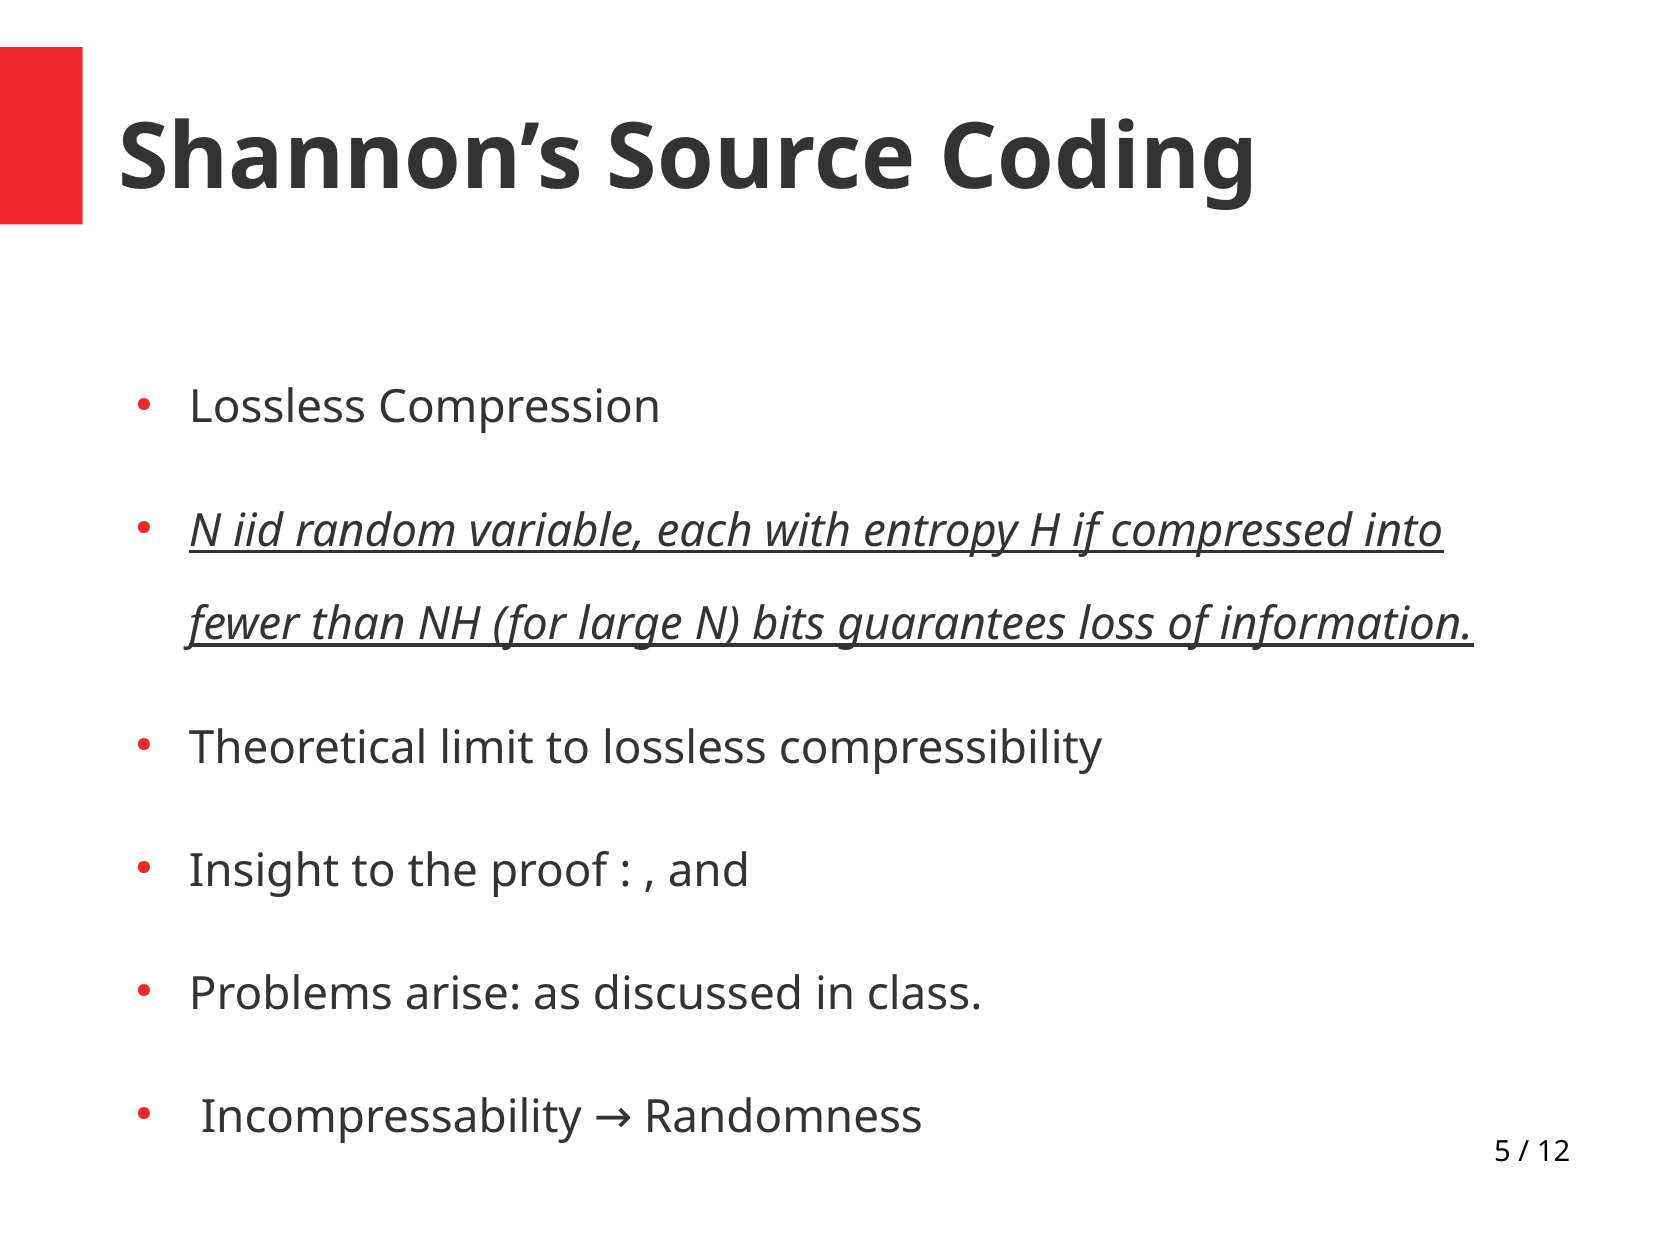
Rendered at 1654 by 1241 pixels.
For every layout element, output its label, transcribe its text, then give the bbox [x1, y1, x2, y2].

list Lossless Compression N iid random variable, each with entropy H if compressed into fewer than NH (for large N) bits guarantees loss of information. Theoretical limit to lossless compressibility Insight to the proof : , and Problems arise: as discussed in class. Incompressability → Randomness [118, 342, 1535, 1063]
title Shannon’s Source Coding [118, 49, 1571, 257]
